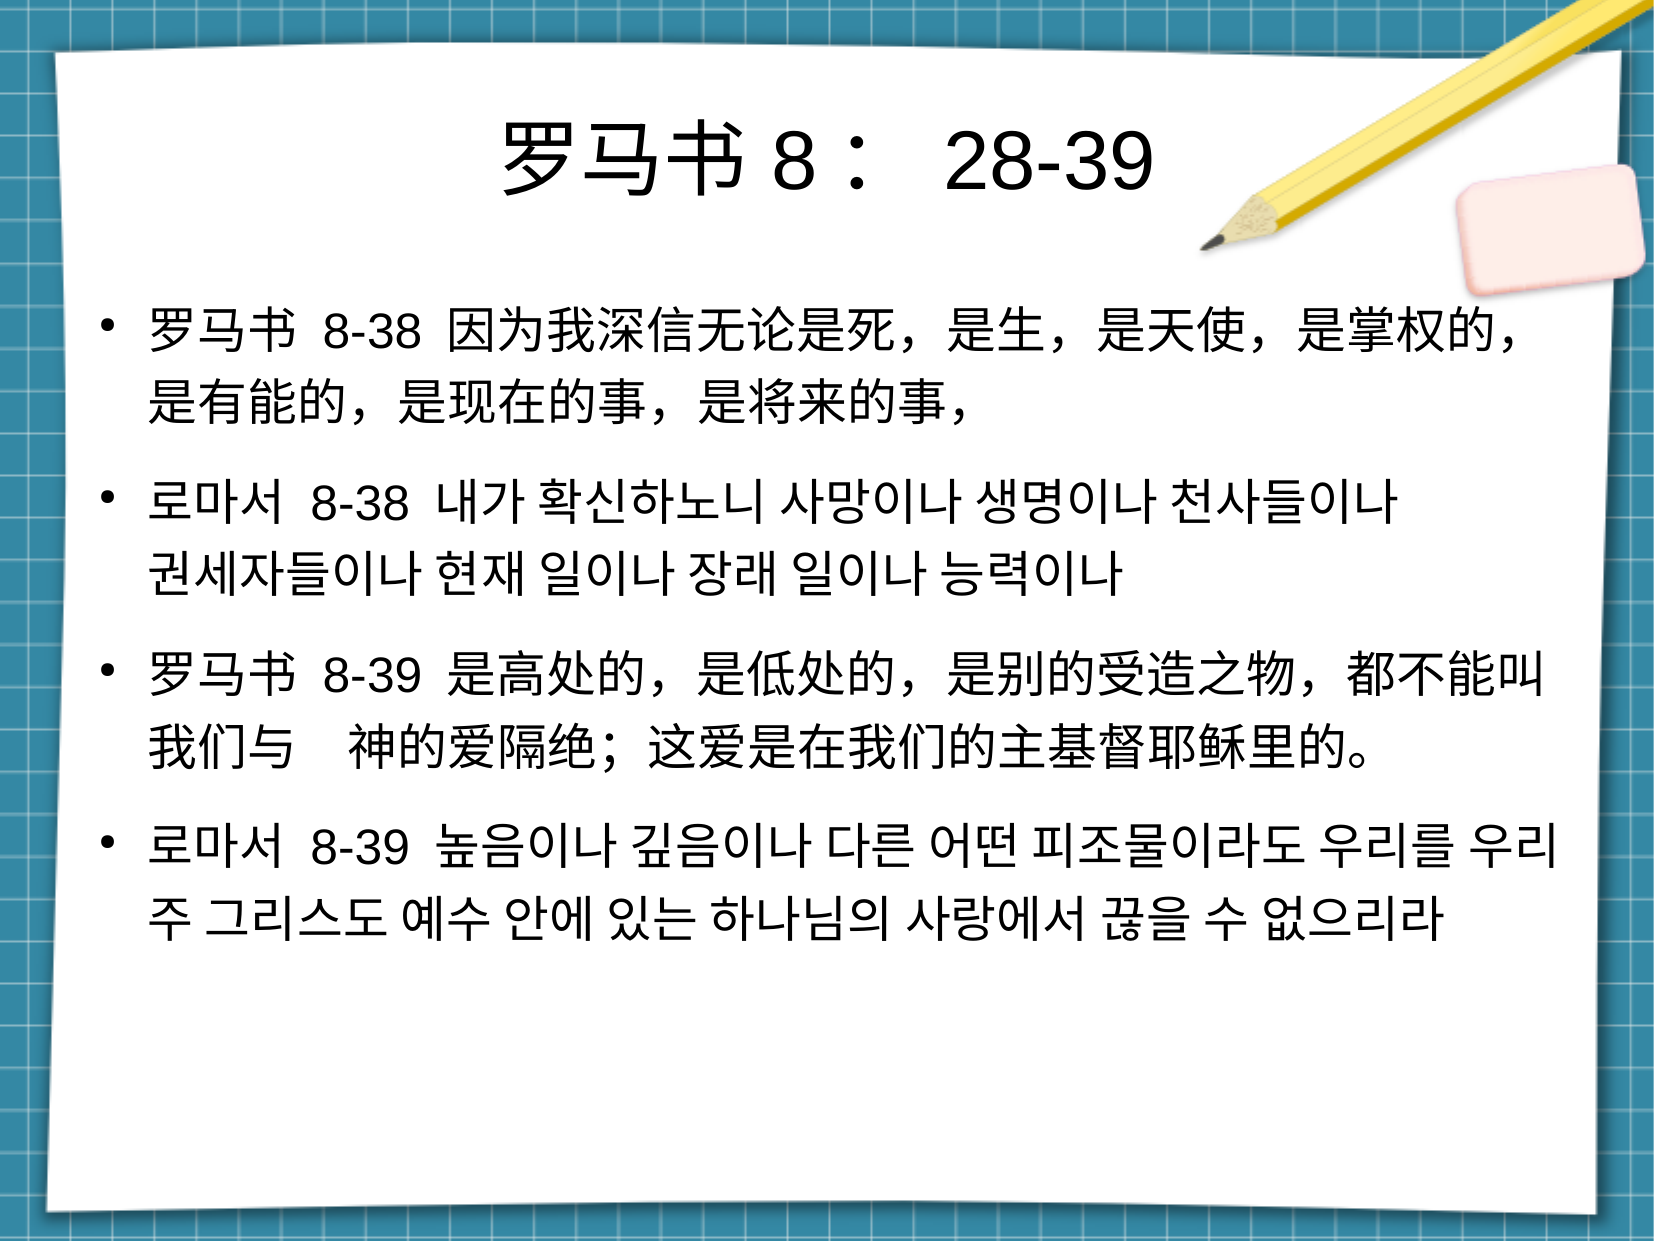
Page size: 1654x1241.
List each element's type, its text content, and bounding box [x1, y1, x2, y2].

title 罗马书8：28-39 [82, 49, 1571, 257]
list 罗马书 8-38 因为我深信无论是死，是生，是天使，是掌权的，是有能的，是现在的事，是将来的事， 로마서 8-38 내가 확신하노니 사망이나 생명이나 천사들이나 권세자들이나 현재 일이나 장래 일이나 능력이나 罗马书 8-39 是高处的，是低处的，是别的受造之物，都不能叫我们与 神的爱隔绝；这爱是在我们的主基督耶稣里的。 로마서 8-39 높음이나 깊음이나 다른 어떤 피조물이라도 우리를 우리 주 그리스도 예수 안에 있는 하나님의 사랑에서 끊을 수 없으리라 [82, 290, 1571, 1010]
picture [0, 0, 1654, 1241]
